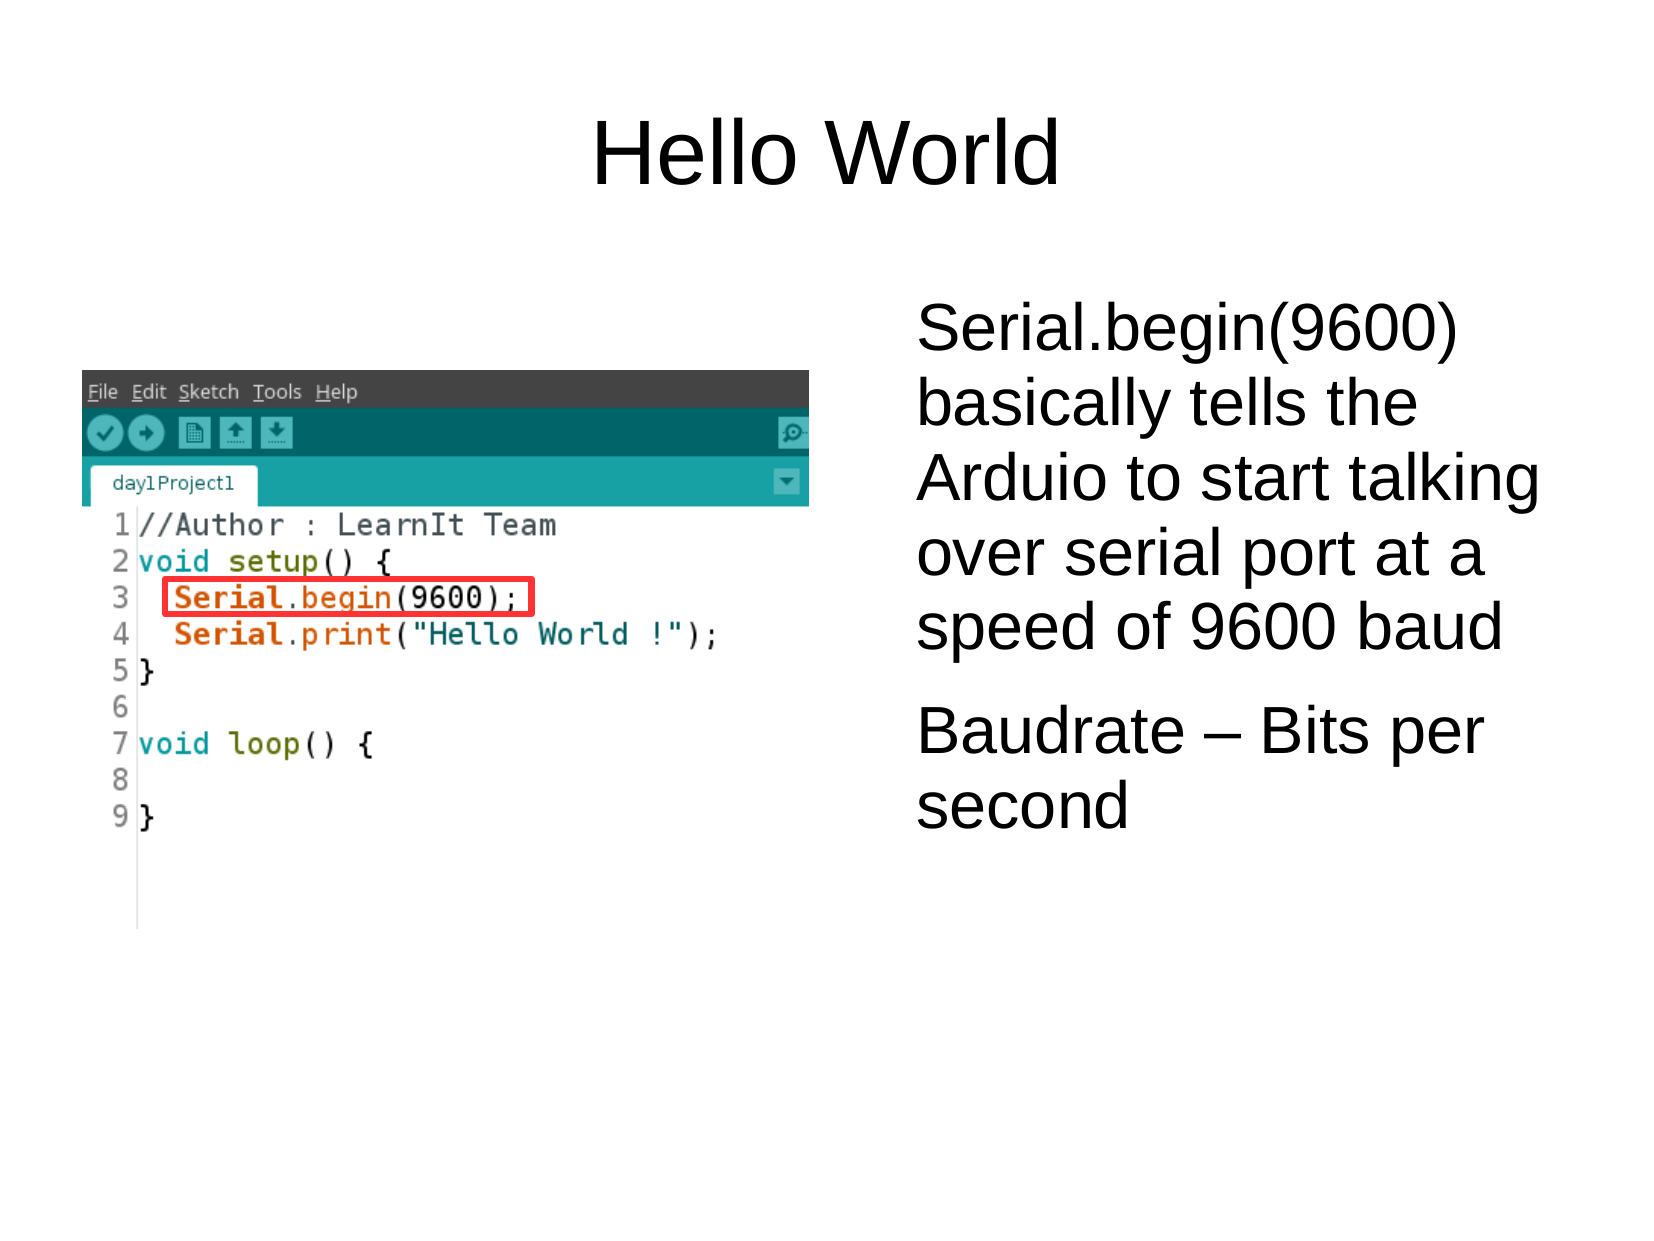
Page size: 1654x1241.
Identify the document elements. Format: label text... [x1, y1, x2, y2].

picture [82, 370, 809, 929]
list Serial.begin(9600) basically tells the Arduio to start talking over serial port at a speed of 9600 baud Baudrate – Bits per second [845, 290, 1572, 1010]
title Hello World [82, 49, 1571, 257]
